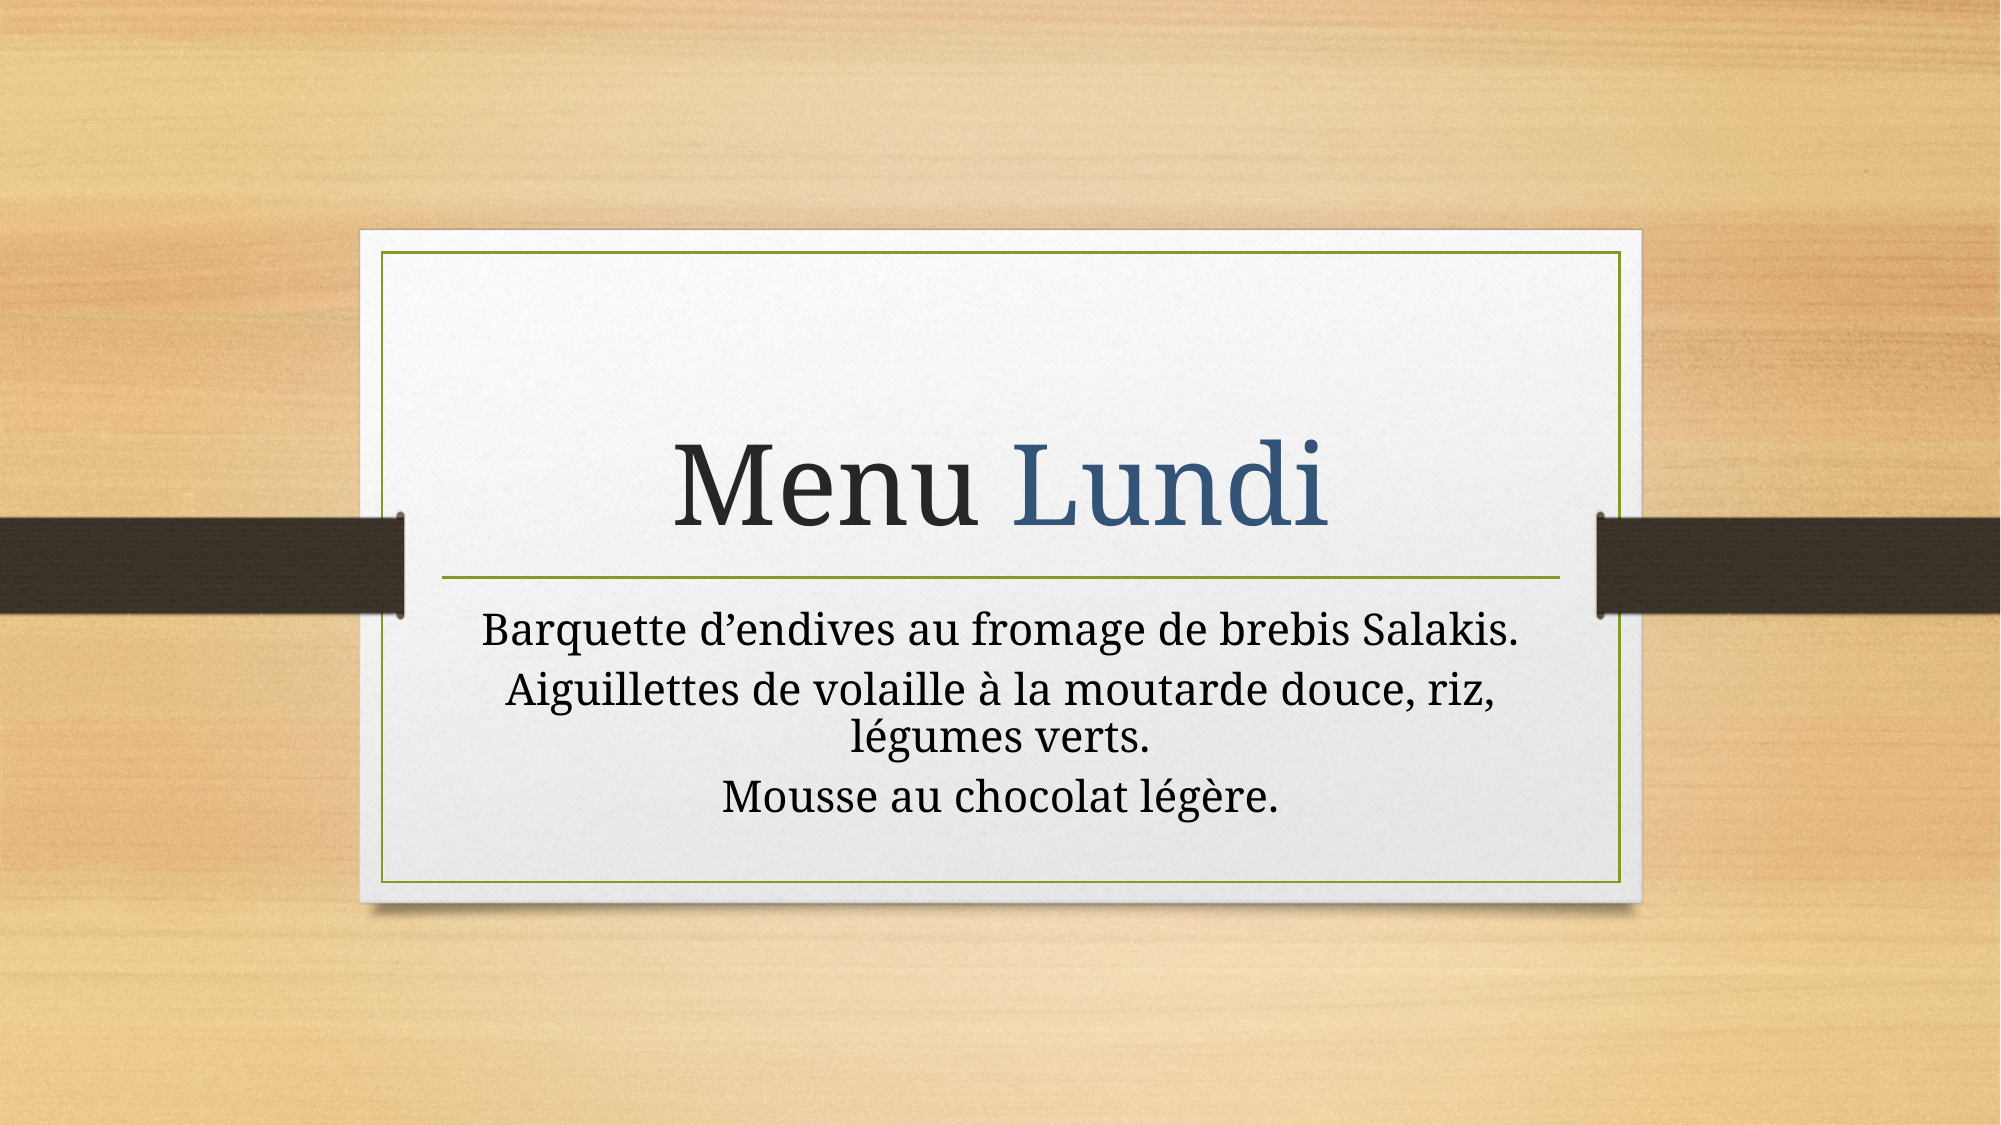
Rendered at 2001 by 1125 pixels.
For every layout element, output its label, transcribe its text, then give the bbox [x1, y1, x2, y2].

subtitle Barquette d’endives au fromage de brebis Salakis. Aiguillettes de volaille à la moutarde douce, riz, légumes verts. Mousse au chocolat légère. [441, 600, 1560, 854]
title Menu Lundi [441, 306, 1560, 556]
